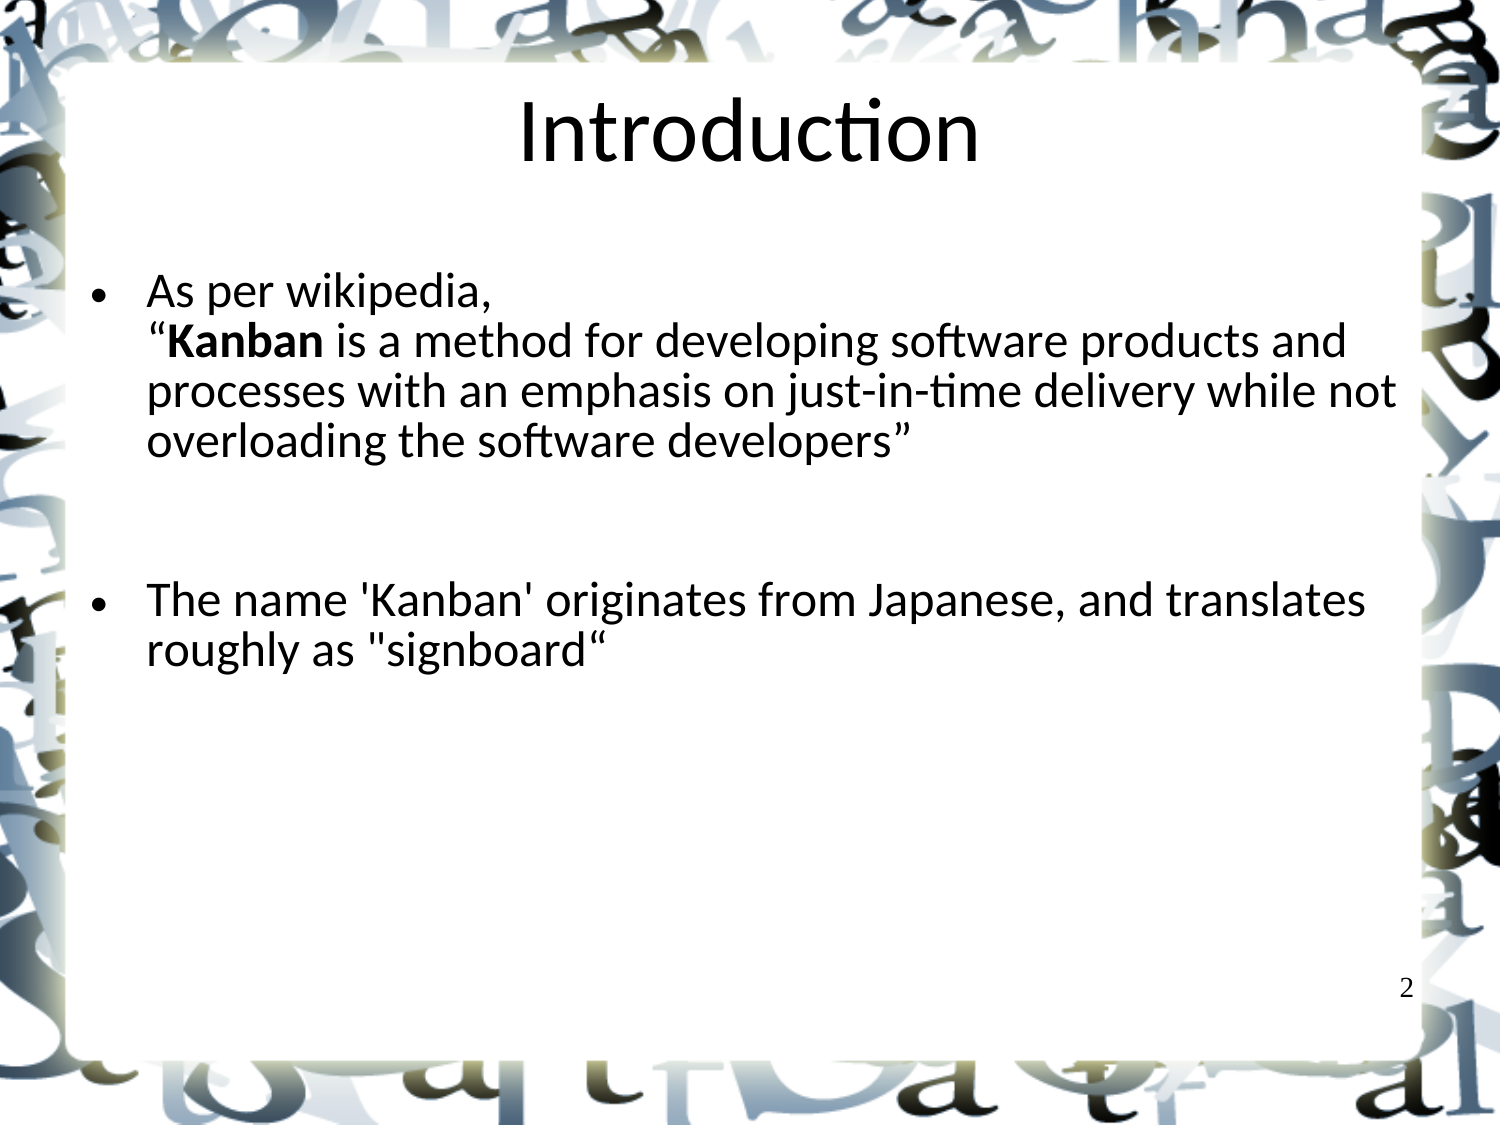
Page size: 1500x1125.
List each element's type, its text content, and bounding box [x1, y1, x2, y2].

title Introduction [75, 45, 1425, 233]
list As per wikipedia, “Kanban is a method for developing software products and processes with an emphasis on just-in-time delivery while not overloading the software developers” The name 'Kanban' originates from Japanese, and translates roughly as "signboard“ [75, 262, 1425, 1005]
picture [0, 0, 1500, 1125]
